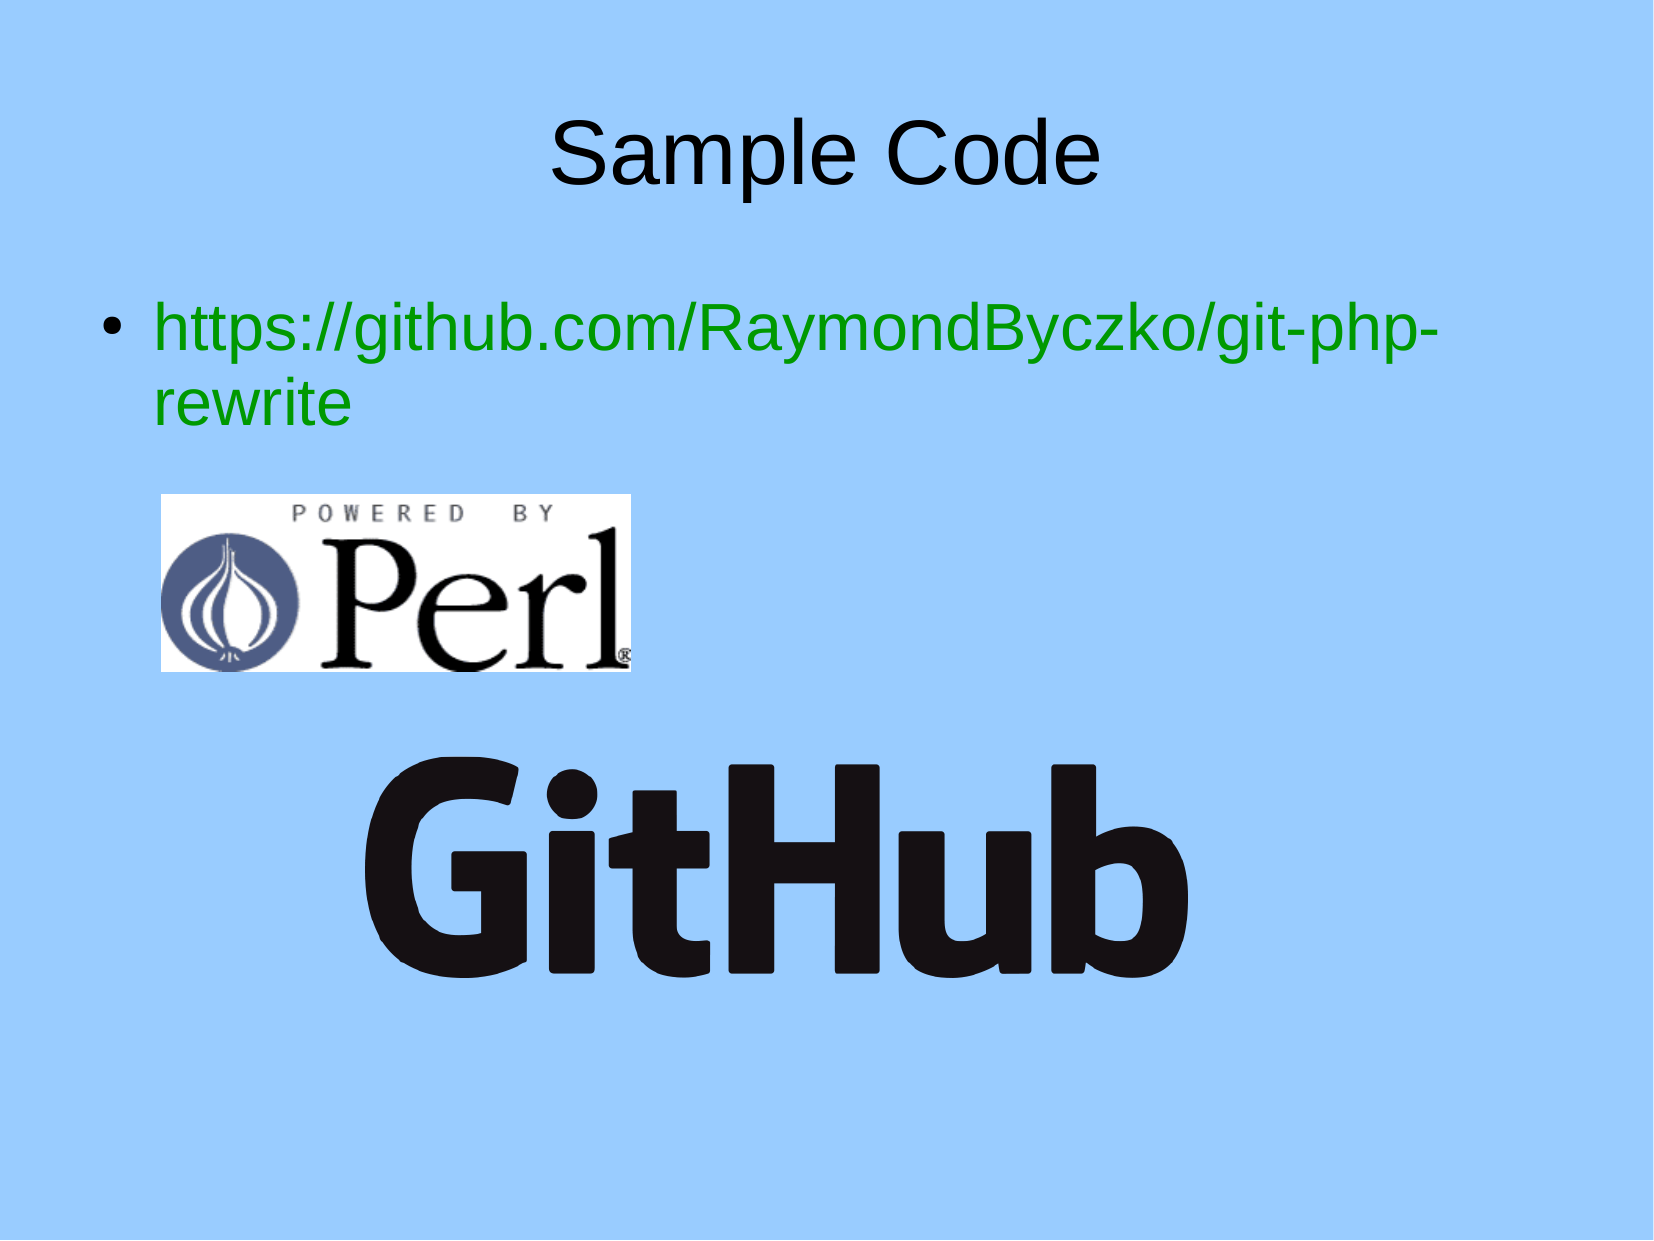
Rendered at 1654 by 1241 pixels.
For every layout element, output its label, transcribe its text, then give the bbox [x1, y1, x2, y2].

list https://github.com/RaymondByczko/git-php-rewrite [82, 290, 1538, 1010]
picture [161, 494, 631, 672]
picture [300, 674, 1252, 1066]
title Sample Code [82, 49, 1571, 257]
